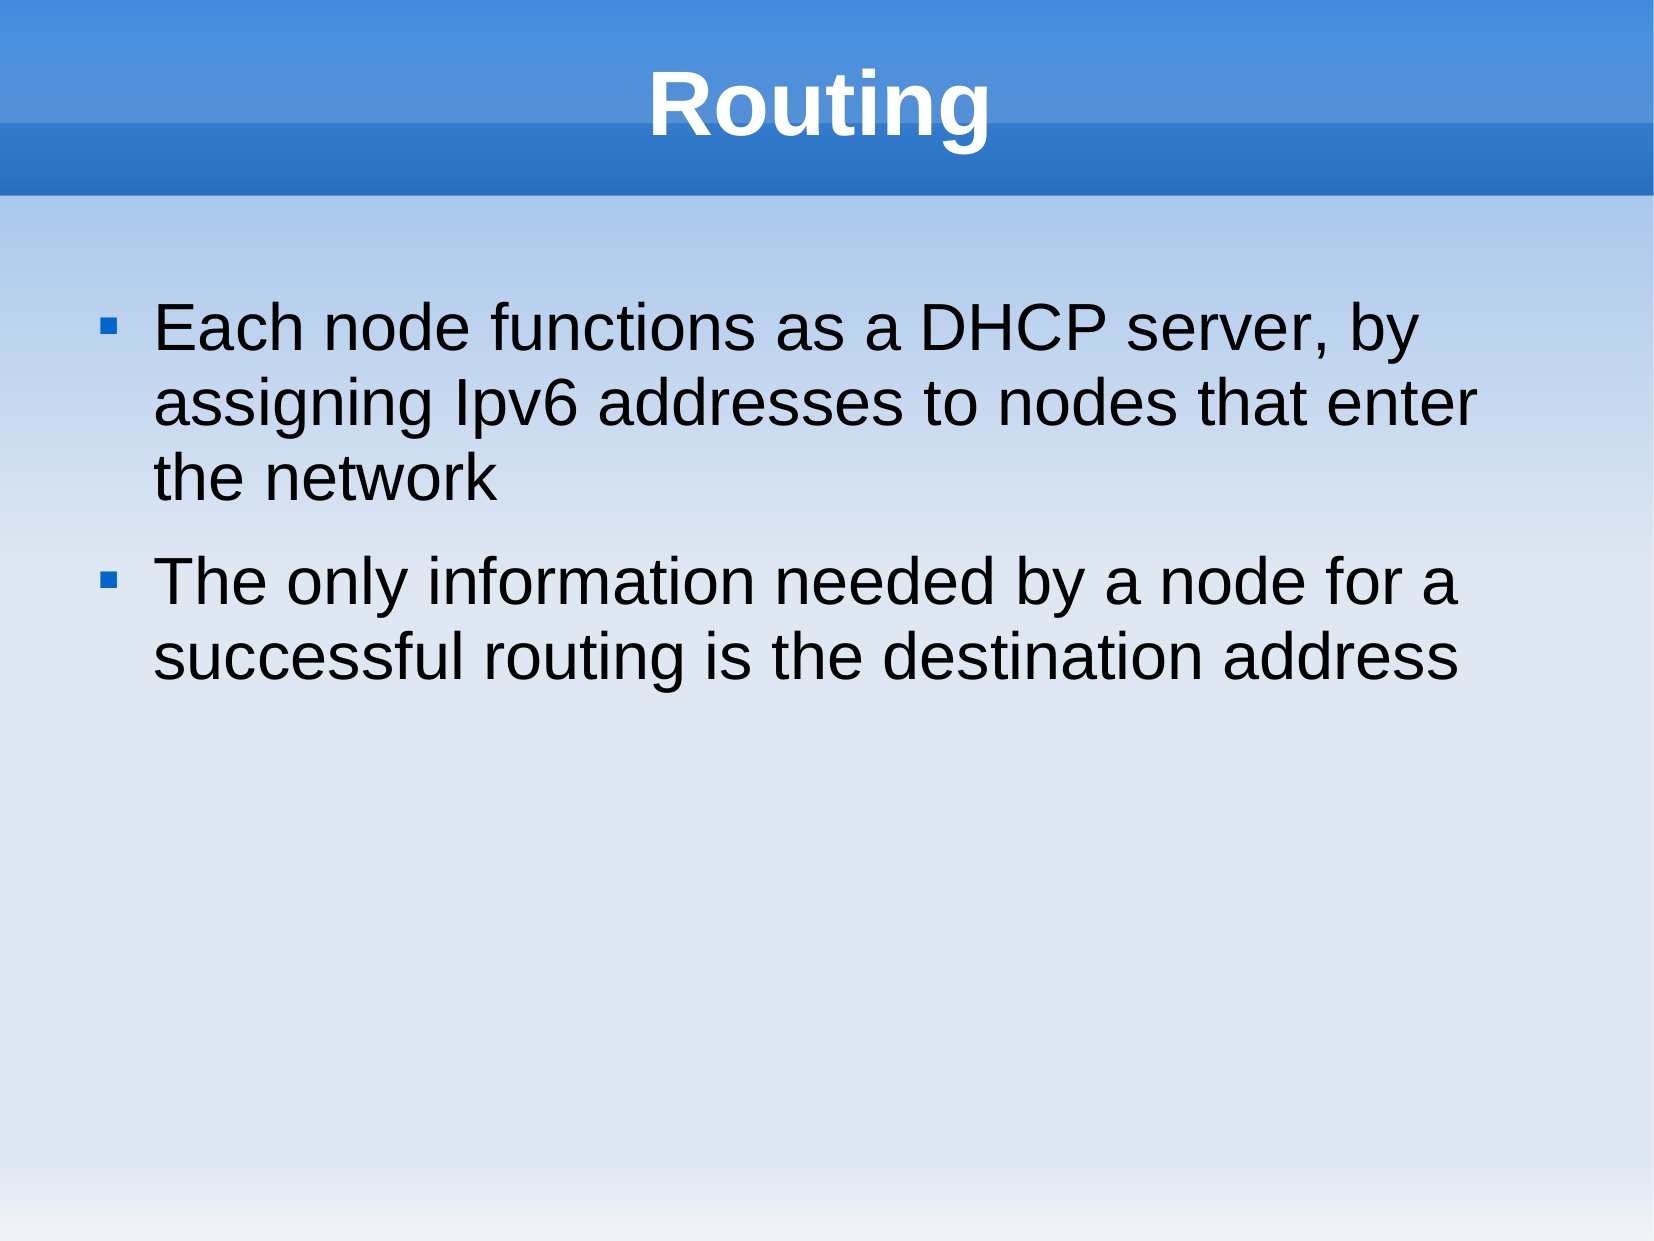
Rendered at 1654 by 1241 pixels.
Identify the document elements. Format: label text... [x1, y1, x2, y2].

picture [0, 0, 1654, 1241]
title Routing [76, 0, 1565, 208]
list Each node functions as a DHCP server, by assigning Ipv6 addresses to nodes that enter the network The only information needed by a node for a successful routing is the destination address [82, 290, 1571, 1109]
